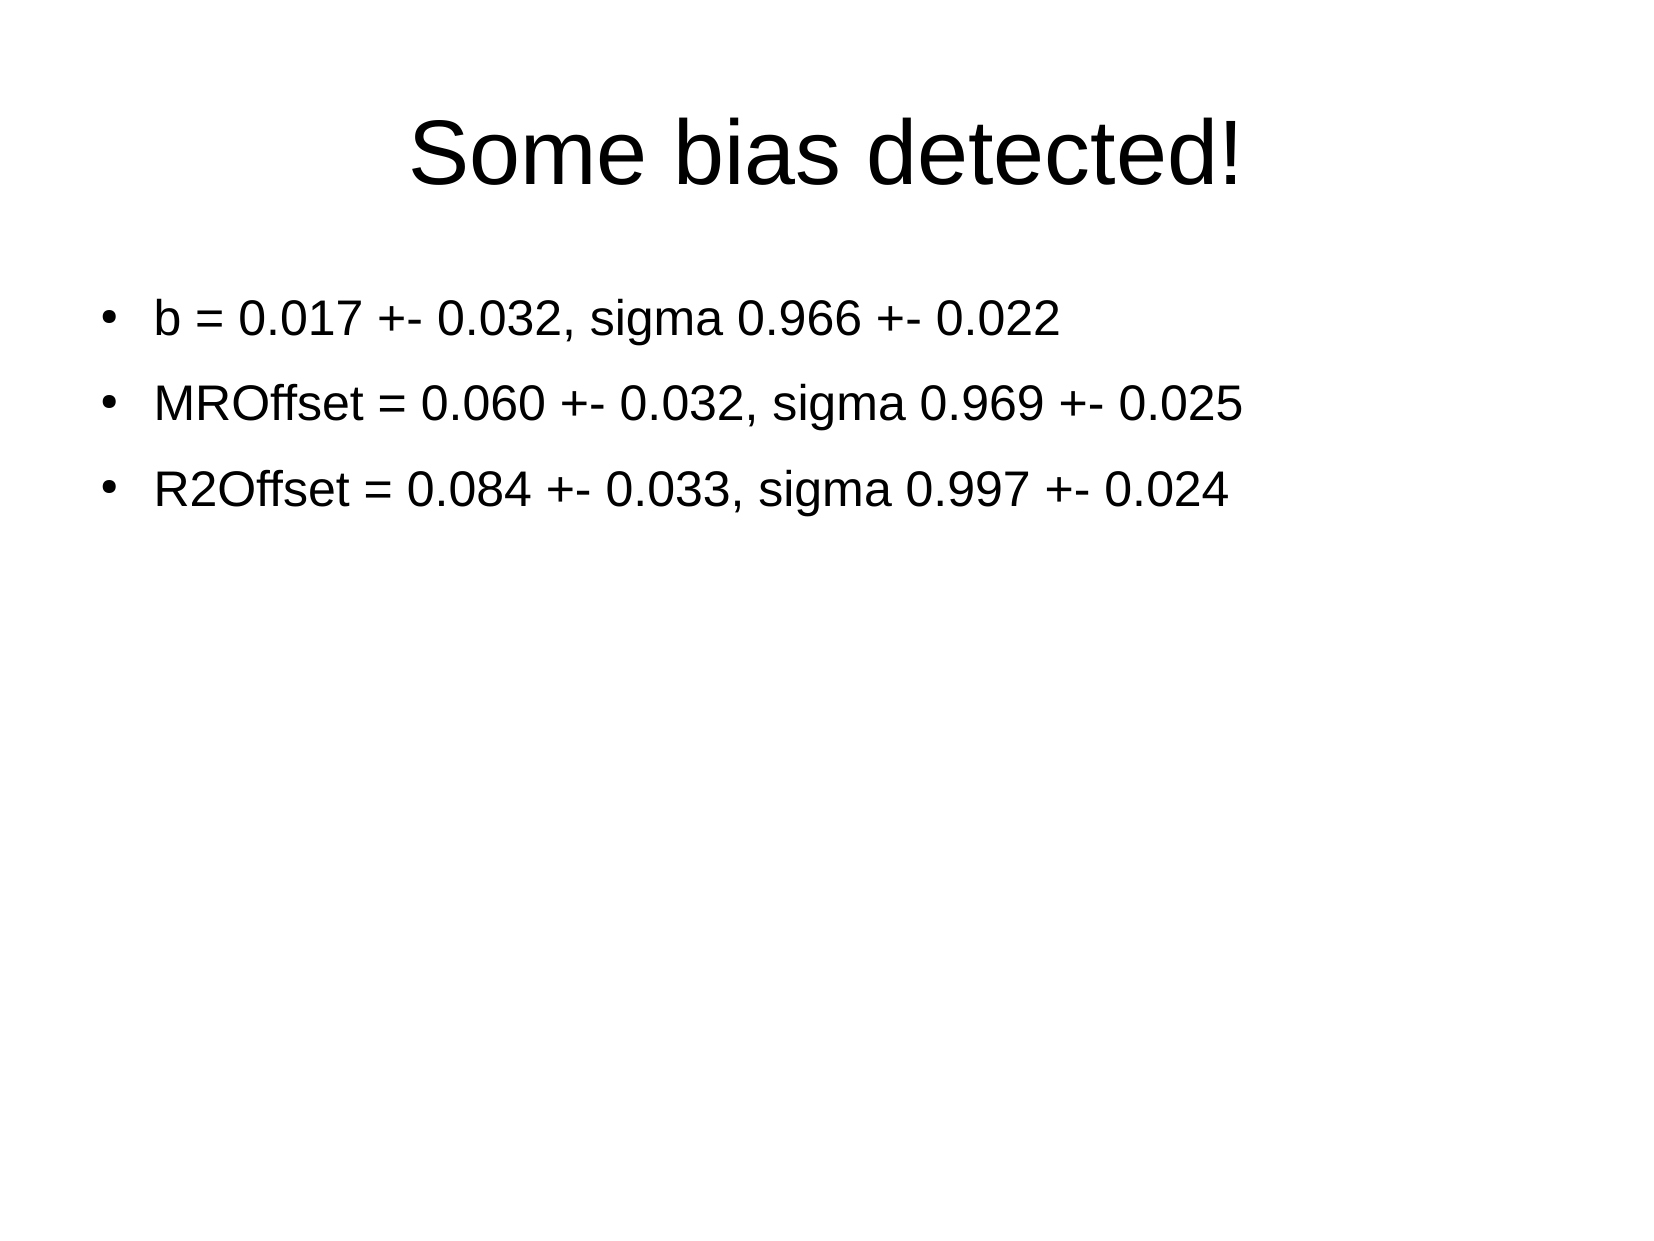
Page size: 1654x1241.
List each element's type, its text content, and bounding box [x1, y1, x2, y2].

list b = 0.017 +- 0.032, sigma 0.966 +- 0.022 MROffset = 0.060 +- 0.032, sigma 0.969 +- 0.025 R2Offset = 0.084 +- 0.033, sigma 0.997 +- 0.024 [82, 290, 1571, 1094]
title Some bias detected! [82, 56, 1571, 250]
